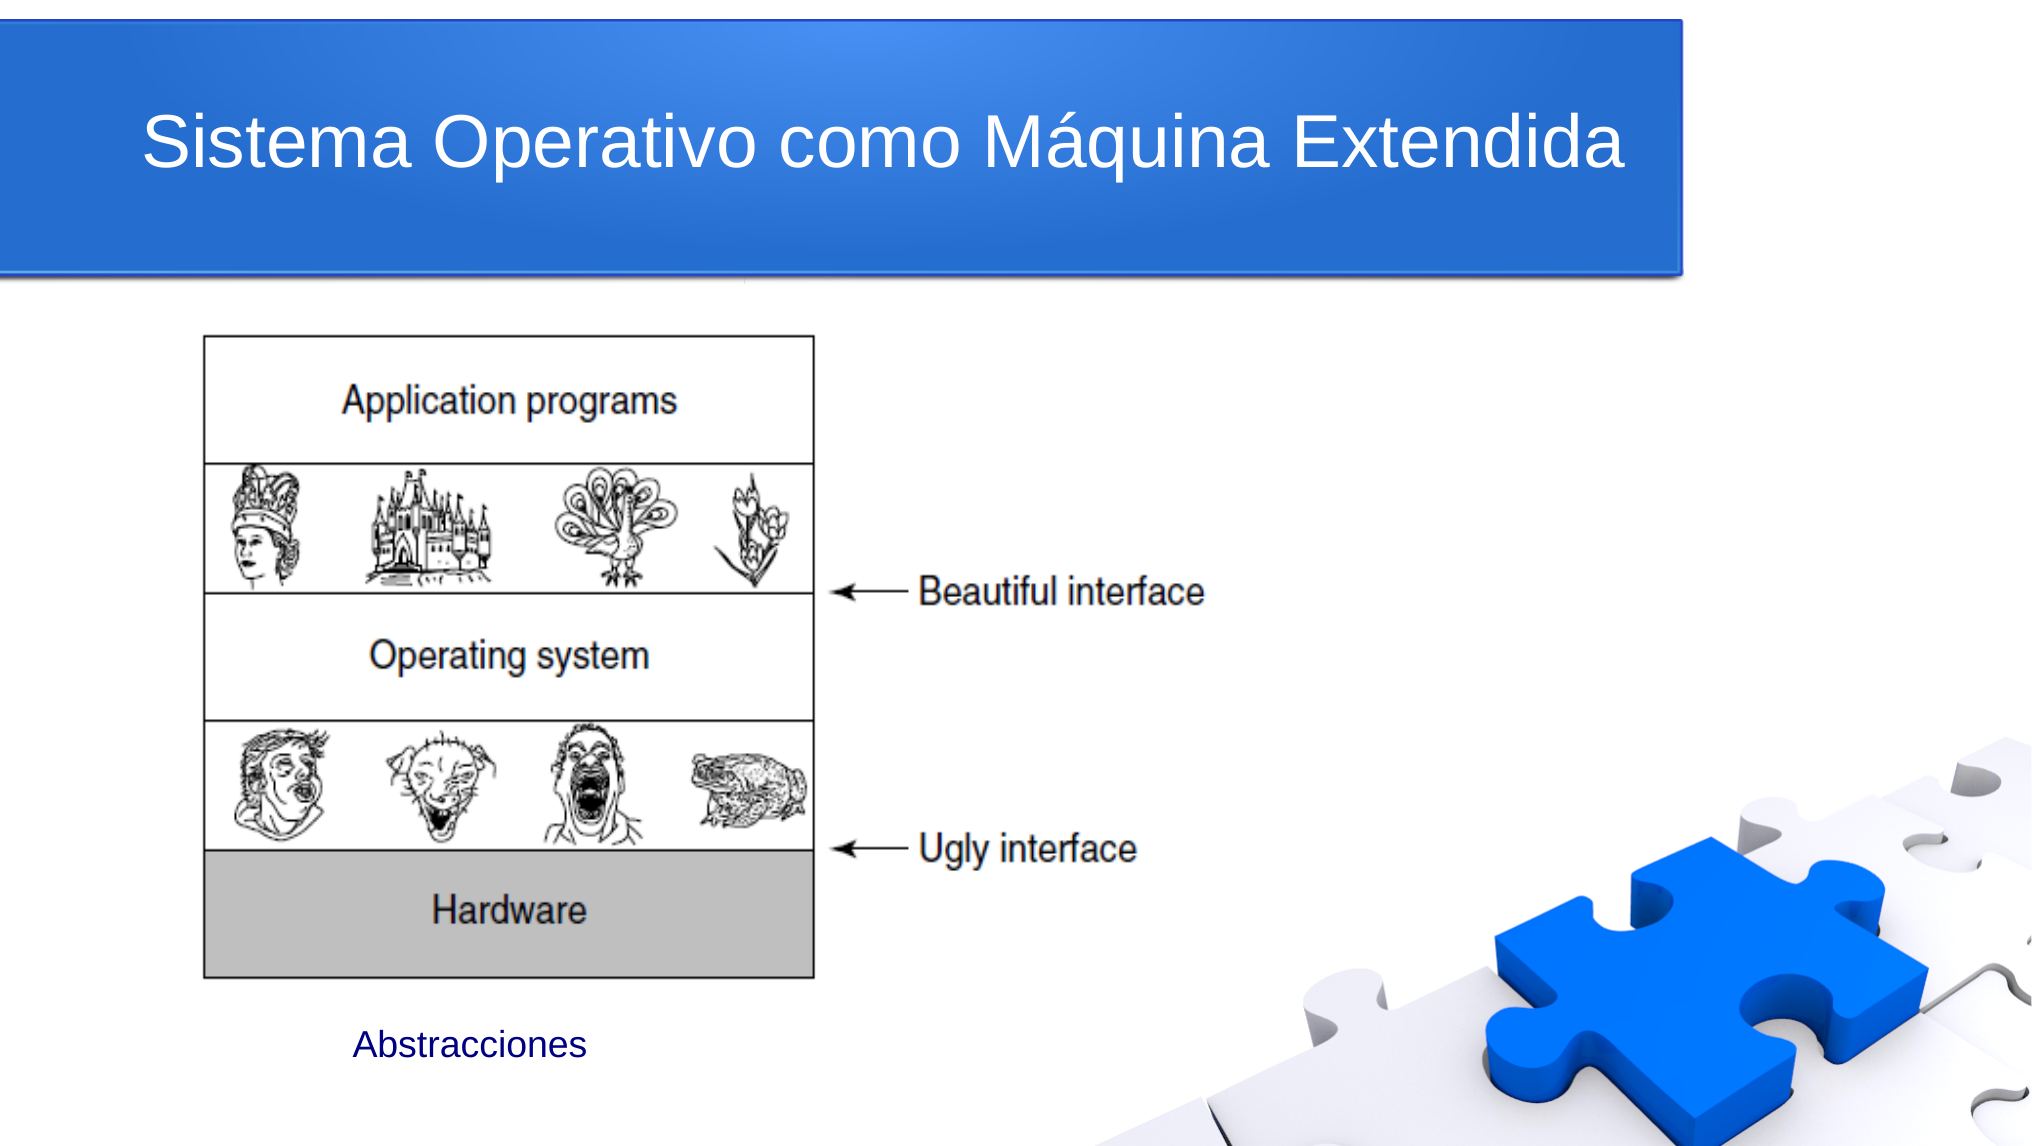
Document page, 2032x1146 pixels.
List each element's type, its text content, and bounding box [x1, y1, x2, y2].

text_box Abstracciones [337, 1015, 603, 1073]
picture [149, 298, 2032, 1146]
title Sistema Operativo como Máquina Extendida [101, 45, 1666, 237]
picture [0, 19, 1689, 284]
